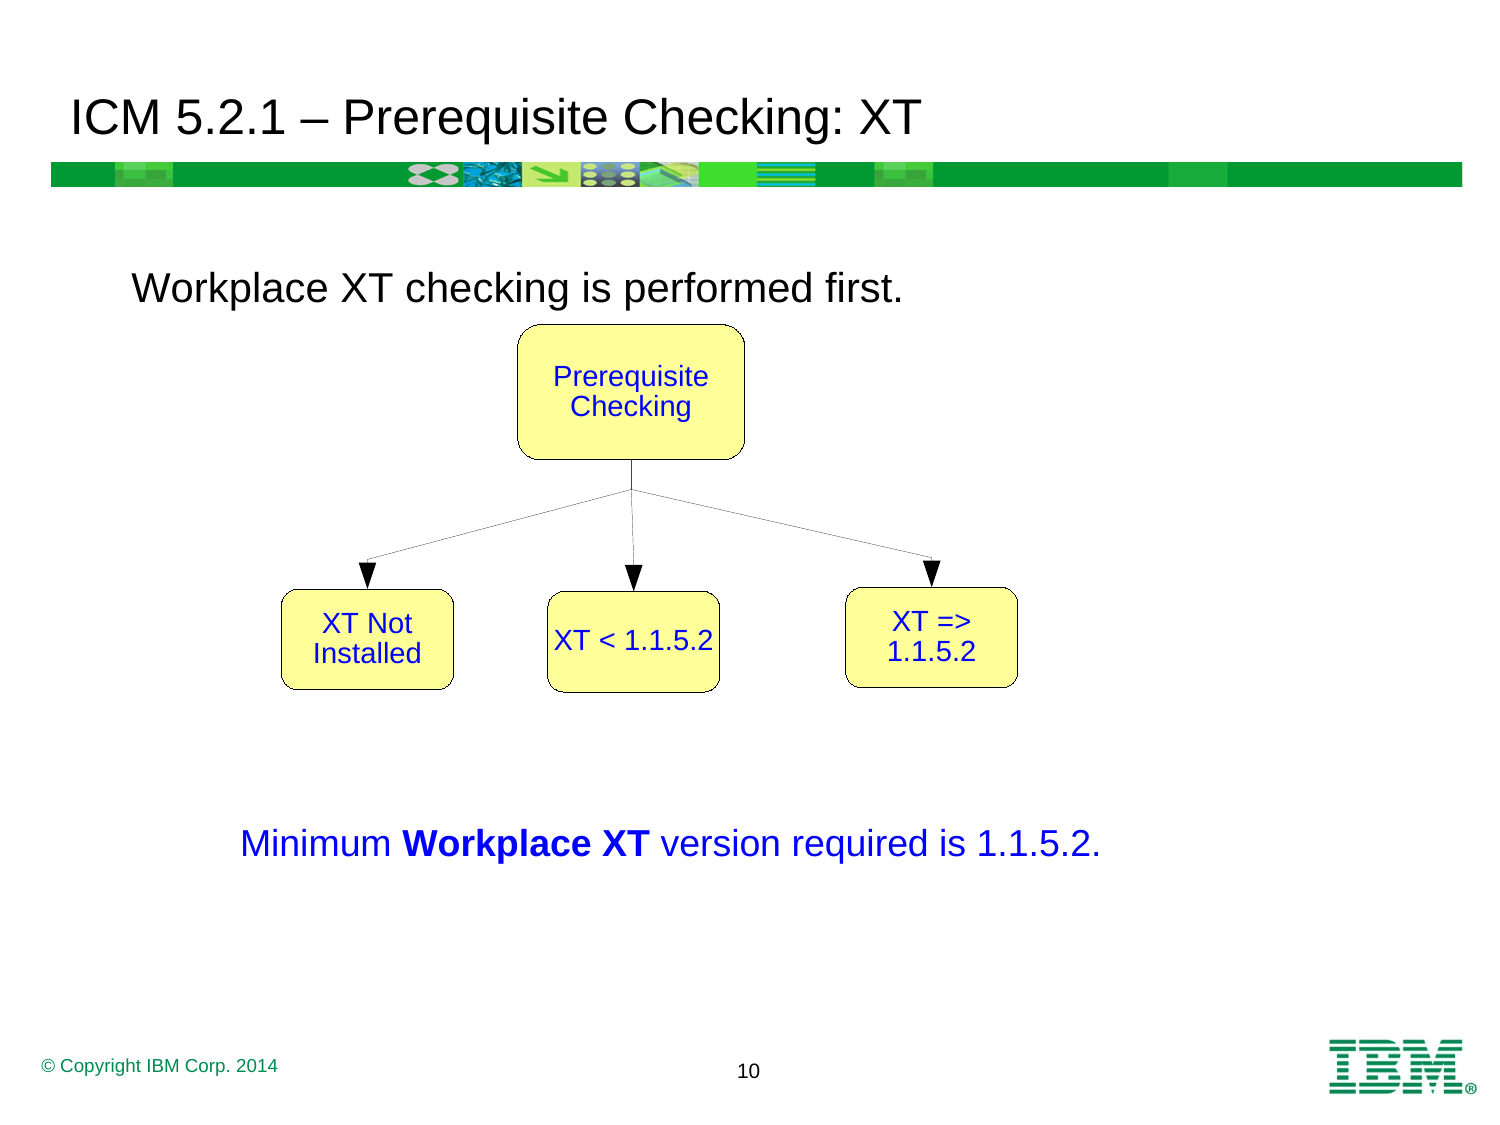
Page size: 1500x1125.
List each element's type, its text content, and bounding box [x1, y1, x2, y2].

text_box XT < 1.1.5.2 [547, 591, 720, 693]
list Workplace XT checking is performed first. [75, 262, 1426, 1006]
text_box XT => 1.1.5.2 [845, 587, 1018, 688]
picture [50, 161, 1463, 189]
text_box Minimum Workplace XT version required is 1.1.5.2. [240, 826, 1186, 908]
text_box XT Not Installed [281, 589, 454, 690]
text_box Prerequisite Checking [517, 324, 745, 460]
picture [1327, 1037, 1479, 1096]
title ICM 5.2.1 – Prerequisite Checking: XT [37, 45, 1388, 188]
